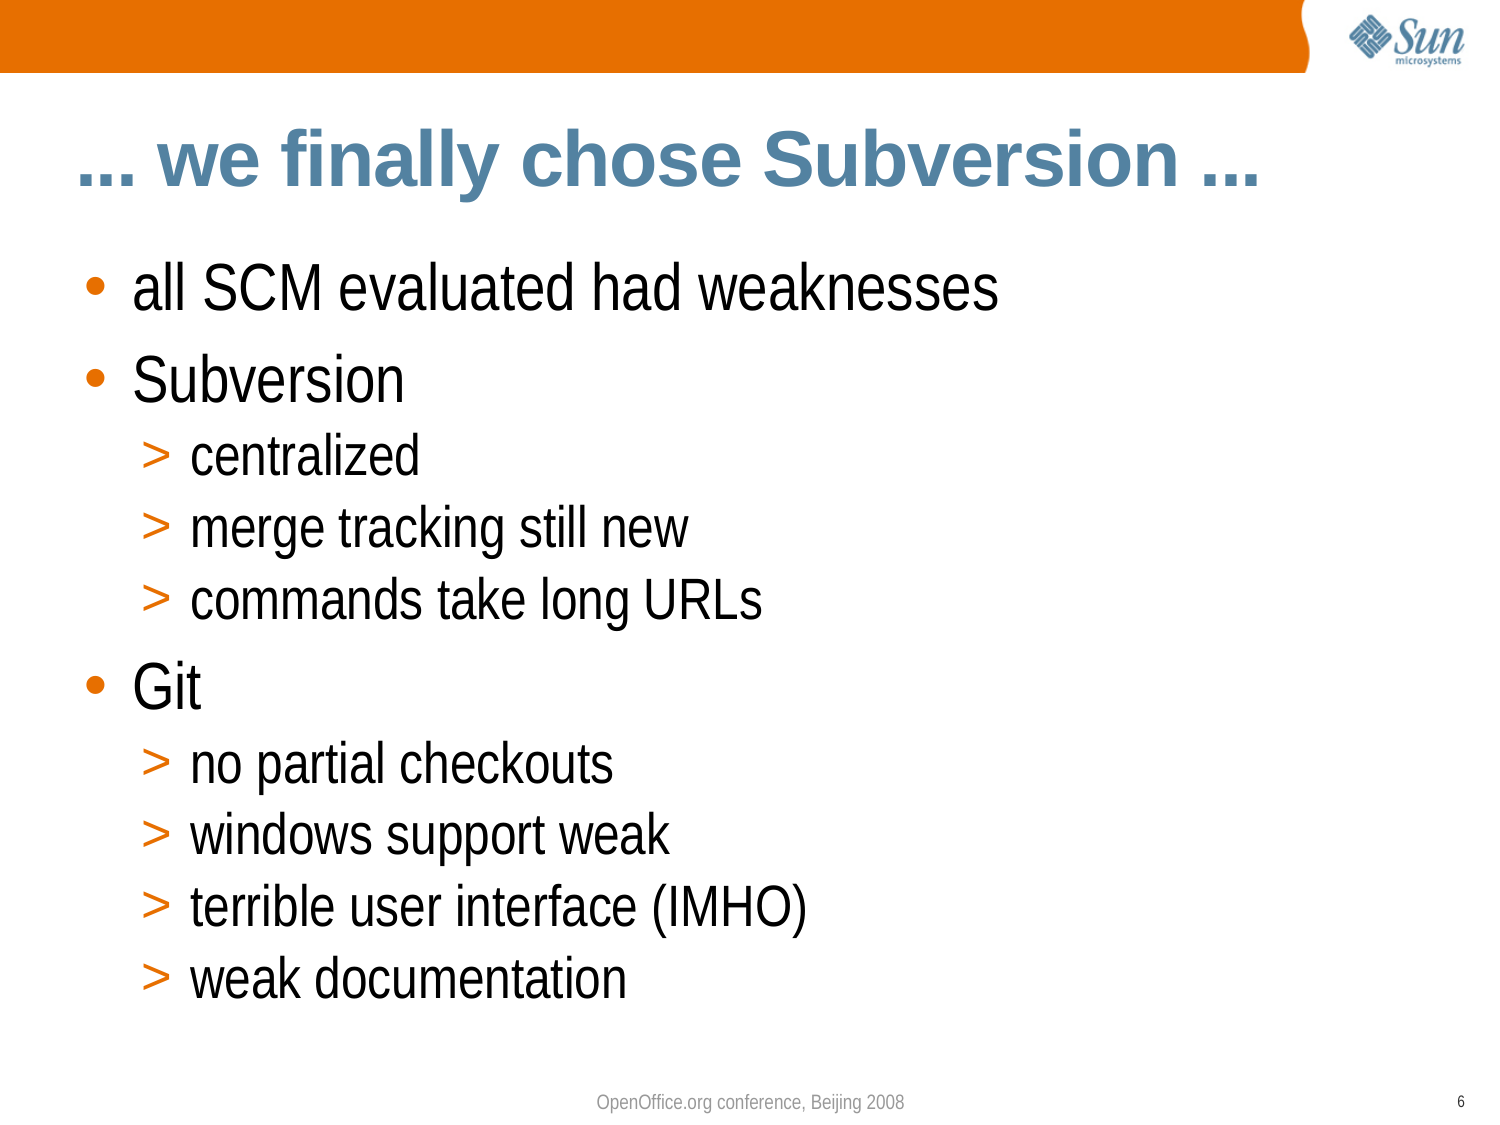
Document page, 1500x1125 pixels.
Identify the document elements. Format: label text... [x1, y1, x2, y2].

list all SCM evaluated had weaknesses Subversion centralized merge tracking still new commands take long URLs Git no partial checkouts windows support weak terrible user interface (IMHO) weak documentation [64, 258, 1401, 1088]
picture [0, 0, 1500, 73]
title ... we finally chose Subversion ... [75, 123, 1437, 227]
